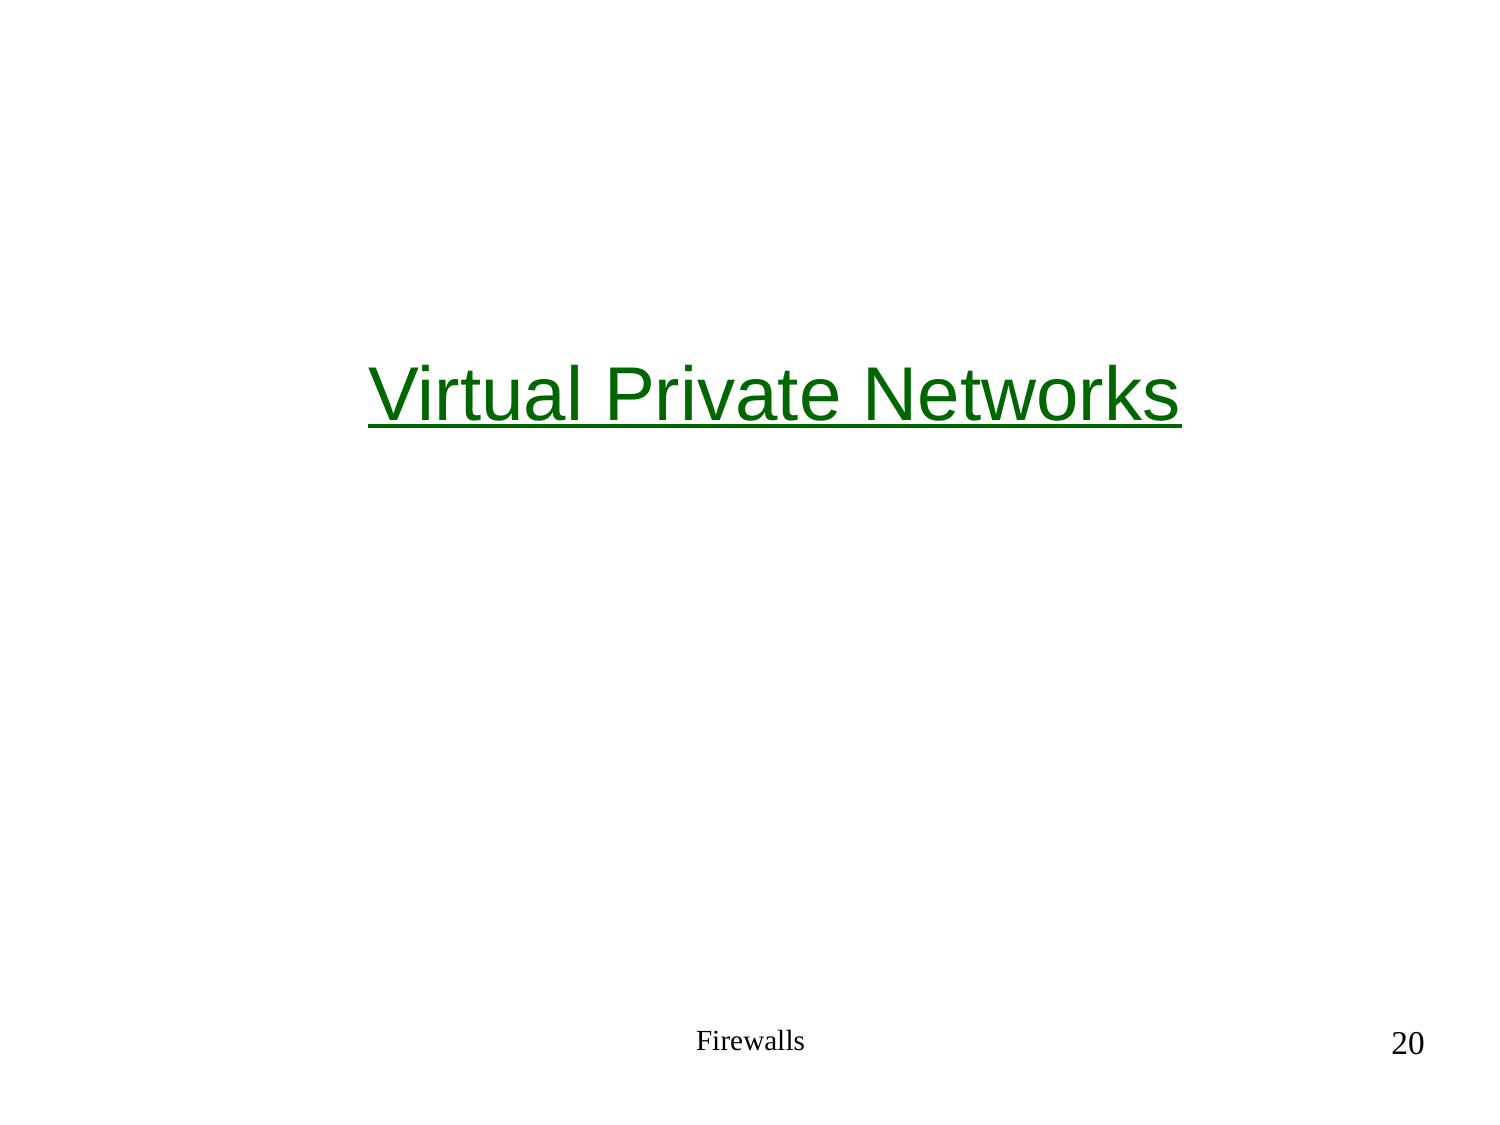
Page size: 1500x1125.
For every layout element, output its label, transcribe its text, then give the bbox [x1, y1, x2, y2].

title Virtual Private Networks [150, 299, 1401, 488]
